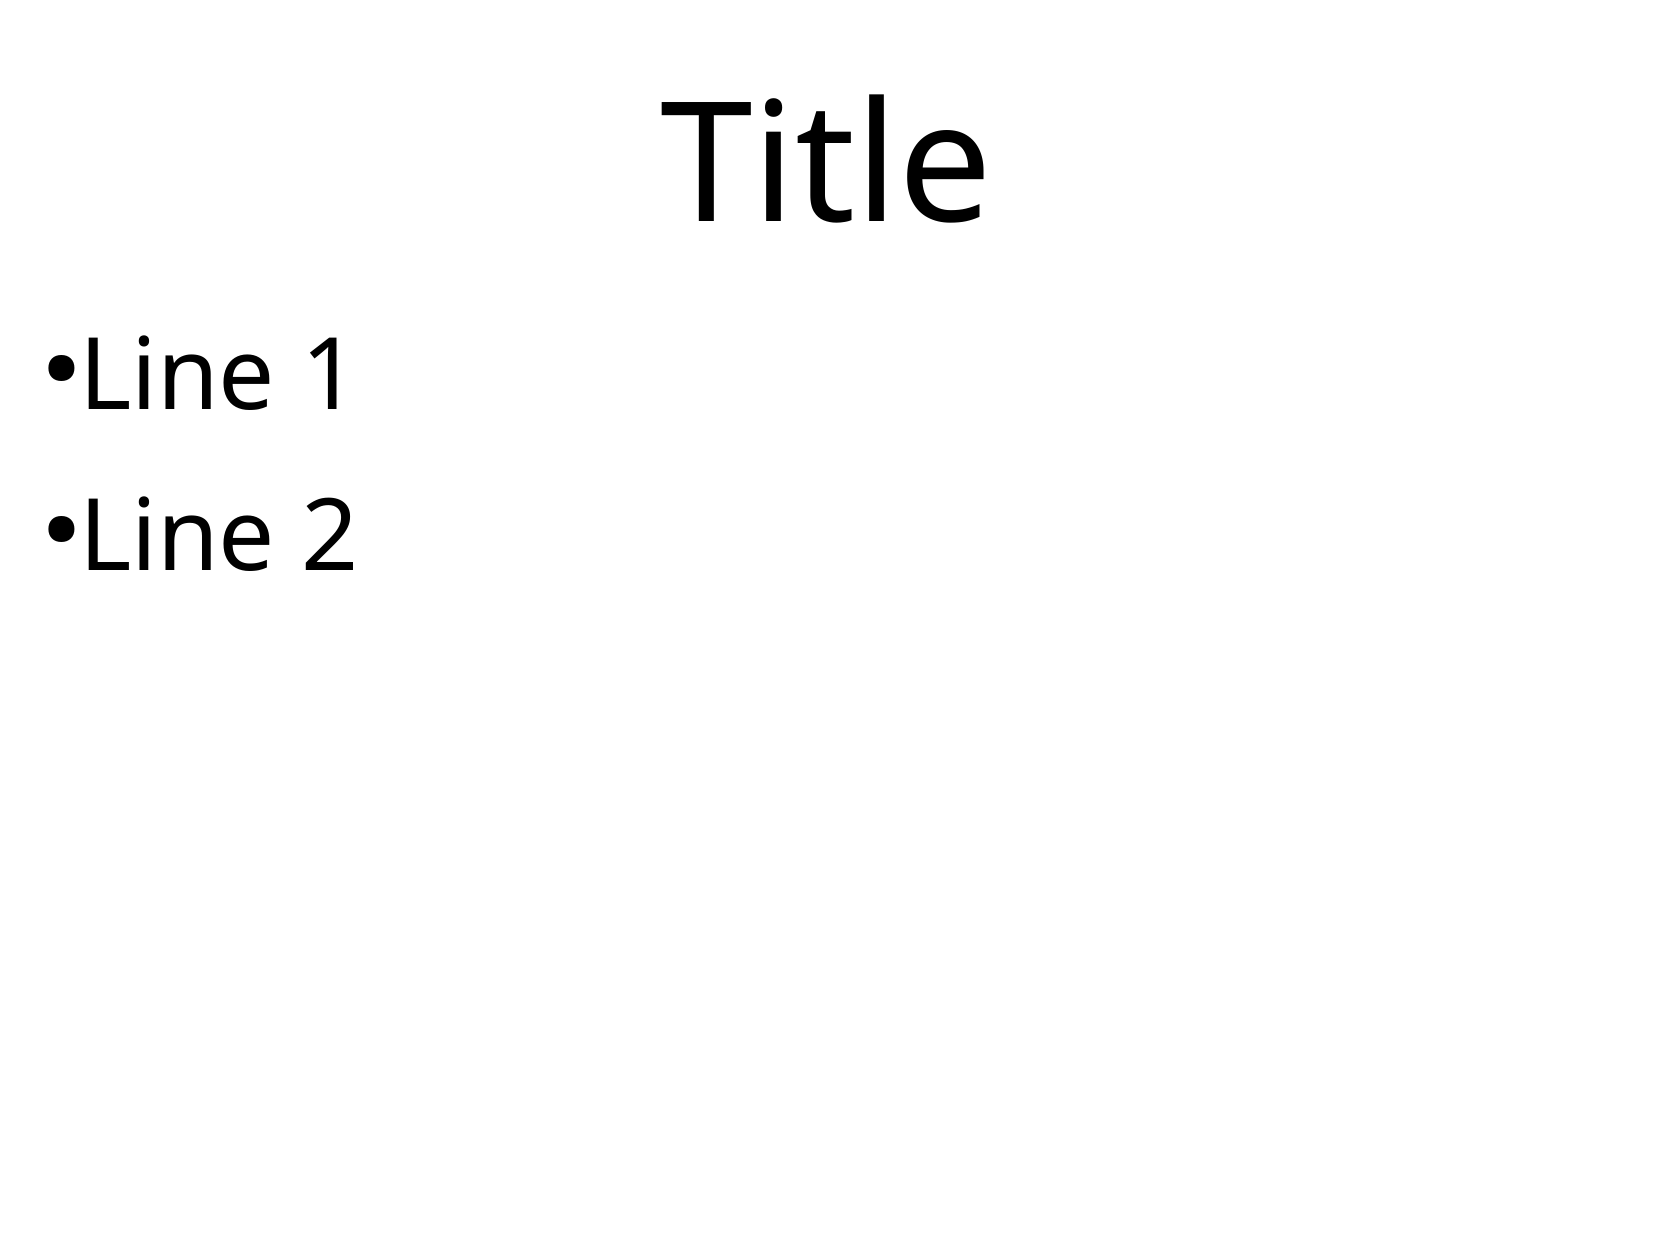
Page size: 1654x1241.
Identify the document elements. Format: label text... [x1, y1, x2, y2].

text_box Line 1 Line 2 [28, 295, 1625, 736]
text_box Title [0, 35, 1654, 258]
